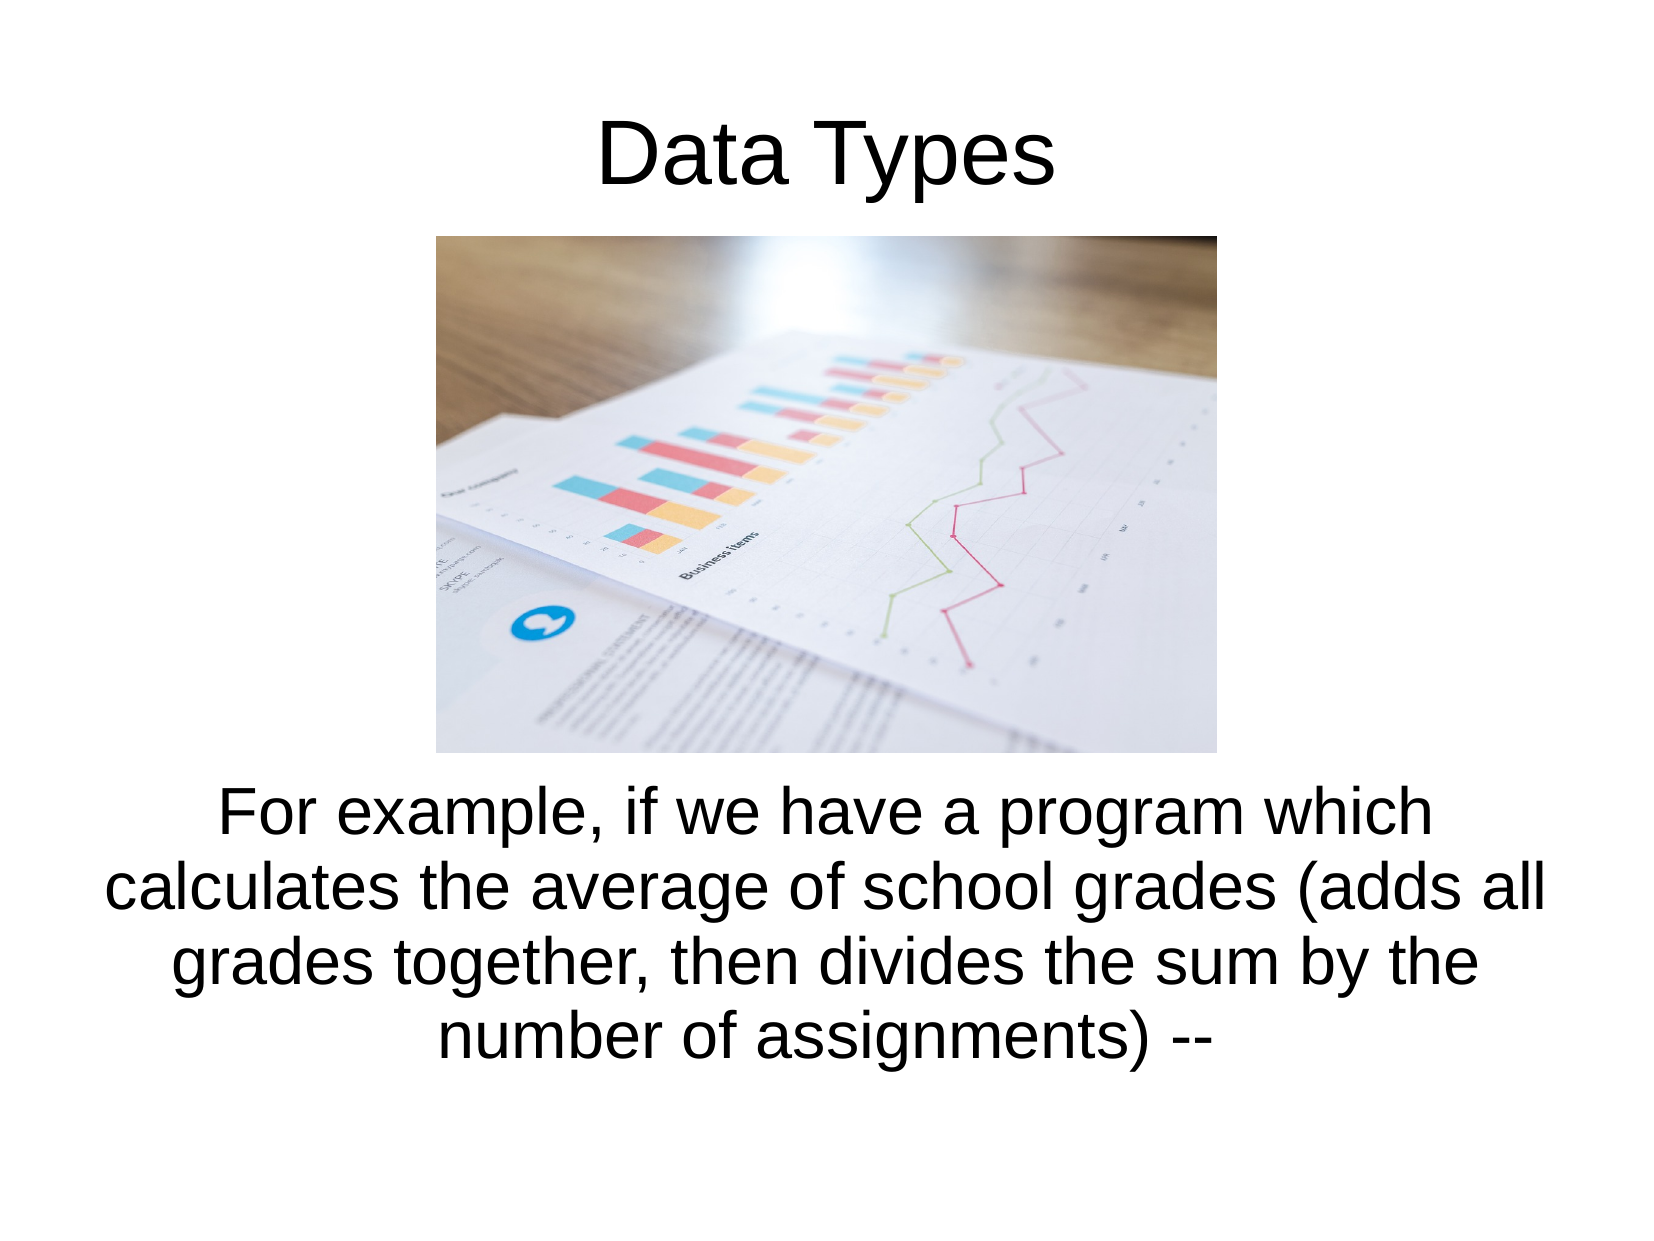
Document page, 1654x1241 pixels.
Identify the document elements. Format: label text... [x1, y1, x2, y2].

picture [436, 236, 1217, 753]
subtitle For example, if we have a program which calculates the average of school grades (adds all grades together, then divides the sum by the number of assignments) -- [82, 290, 1571, 1109]
title Data Types [82, 49, 1571, 257]
